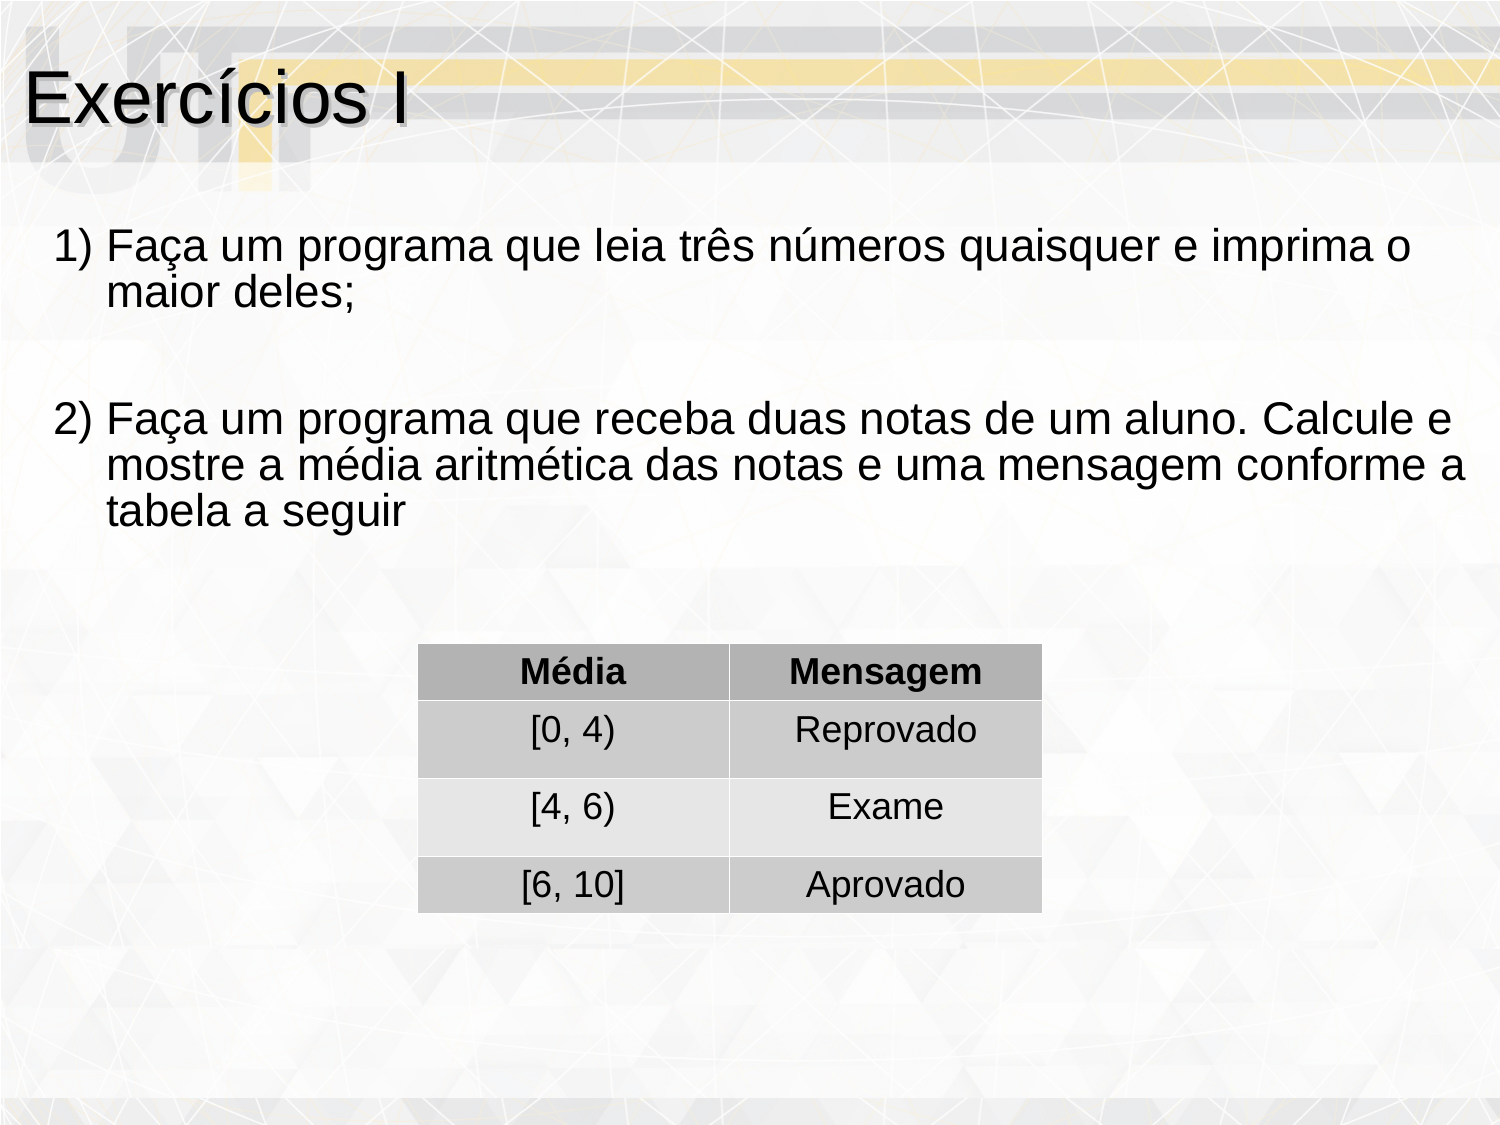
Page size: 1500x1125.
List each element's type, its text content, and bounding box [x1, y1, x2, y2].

list Faça um programa que leia três números quaisquer e imprima o maior deles; Faça um programa que receba duas notas de um aluno. Calcule e mostre a média aritmética das notas e uma mensagem conforme a tabela a seguir [35, 224, 1477, 1087]
table_cell Aprovado [730, 857, 1042, 913]
table_header Mensagem [730, 644, 1042, 700]
table_cell Reprovado [730, 701, 1042, 778]
title Exercícios I [23, 18, 1489, 178]
table_cell [4, 6) [418, 779, 729, 856]
table_header Média [418, 644, 729, 700]
table_cell Exame [730, 779, 1042, 856]
table_cell [6, 10] [418, 857, 729, 913]
table_cell [0, 4) [418, 701, 729, 778]
